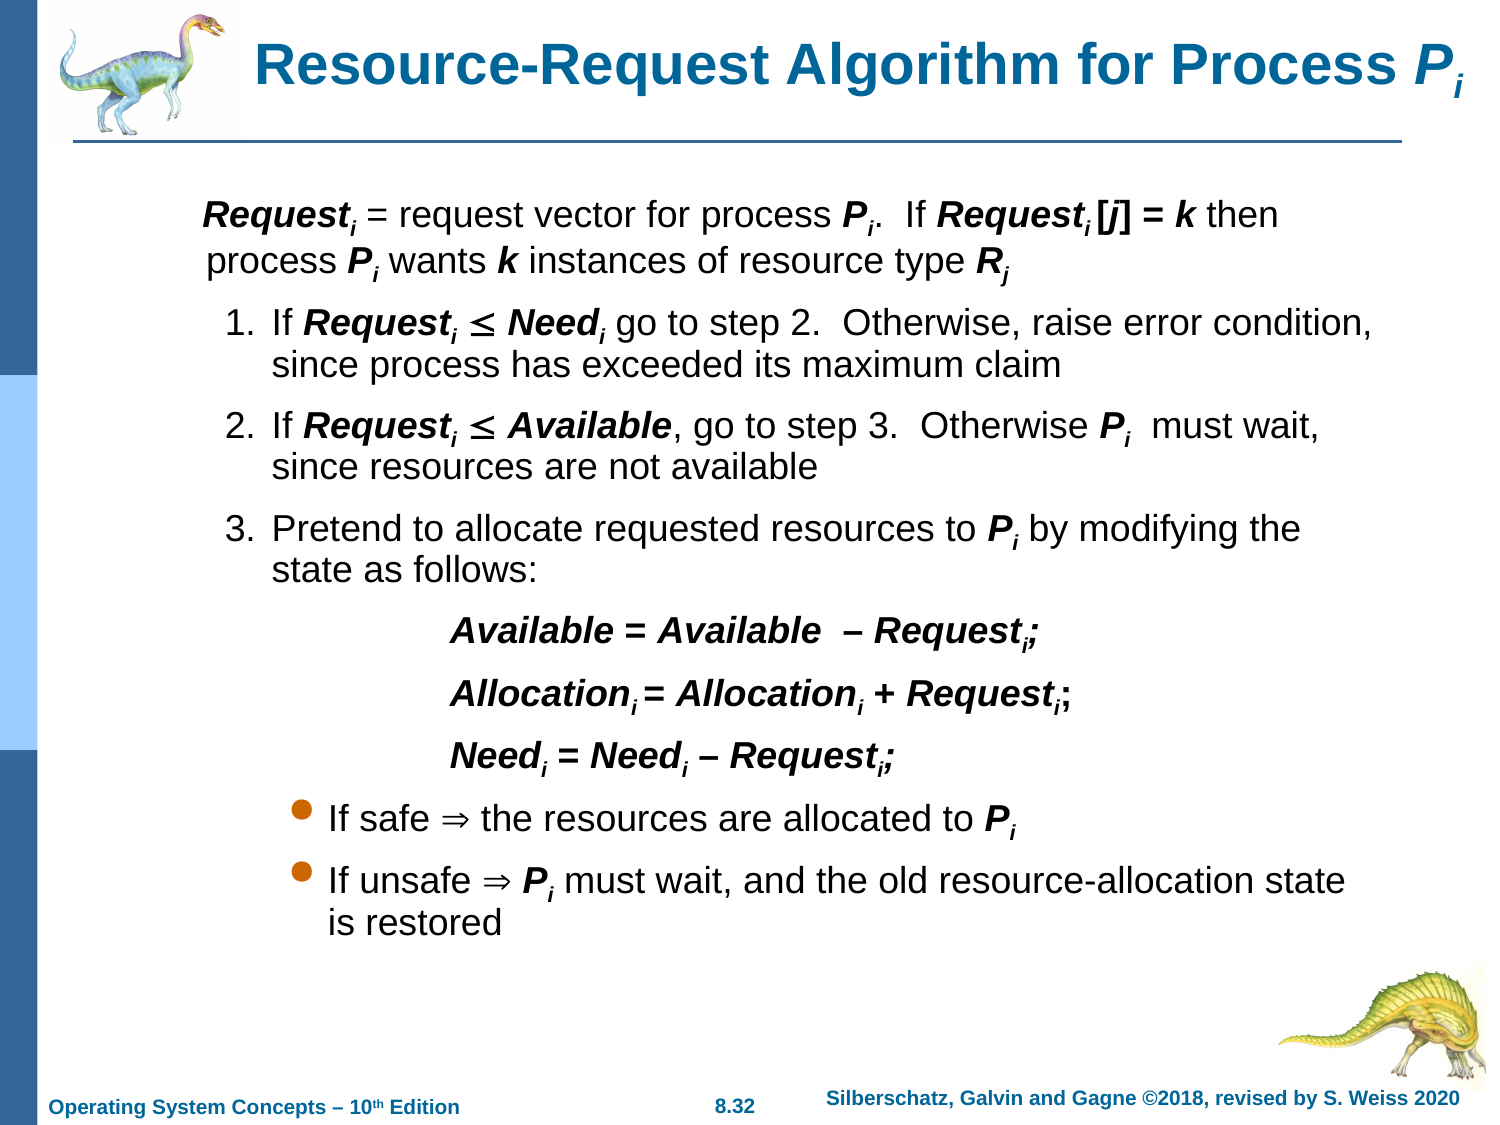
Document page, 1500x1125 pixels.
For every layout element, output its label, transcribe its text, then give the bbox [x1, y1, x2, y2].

title Resource-Request Algorithm for Process Pi [208, 38, 1500, 114]
picture [46, 0, 243, 149]
list Requesti = request vector for process Pi. If Requesti [j] = k then process Pi wants k instances of resource type Rj 1. If Requesti  Needi go to step 2. Otherwise, raise error condition, since process has exceeded its maximum claim 2. If Requesti  Available, go to step 3. Otherwise Pi must wait, since resources are not available 3. Pretend to allocate requested resources to Pi by modifying the state as follows: Available = Available – Requesti; Allocationi = Allocationi + Requesti; Needi = Needi – Requesti; If safe  the resources are allocated to Pi If unsafe  Pi must wait, and the old resource-allocation state is restored [134, 182, 1389, 952]
picture [1275, 959, 1486, 1095]
